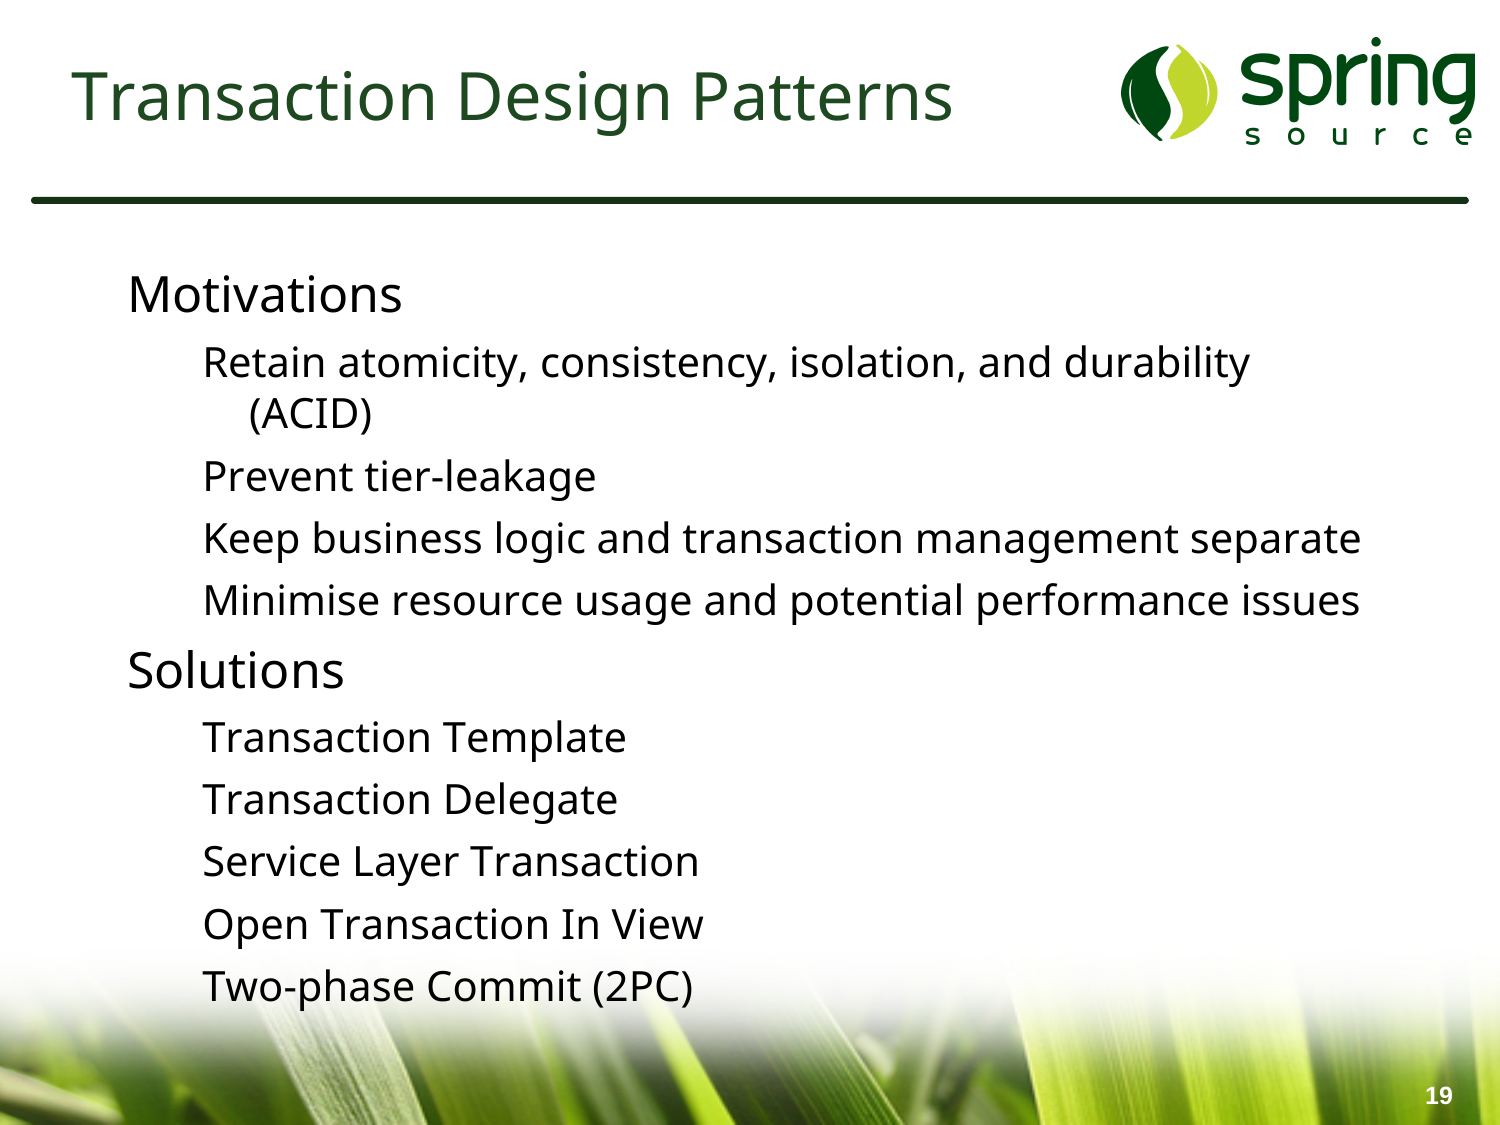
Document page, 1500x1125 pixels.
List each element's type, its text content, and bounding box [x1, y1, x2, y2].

picture [1121, 37, 1475, 145]
picture [0, 944, 1500, 1125]
title Transaction Design Patterns [56, 13, 1089, 176]
list Motivations Retain atomicity, consistency, isolation, and durability (ACID) Prevent tier-leakage Keep business logic and transaction management separate Minimise resource usage and potential performance issues Solutions Transaction Template Transaction Delegate Service Layer Transaction Open Transaction In View Two-phase Commit (2PC) [112, 255, 1388, 1047]
